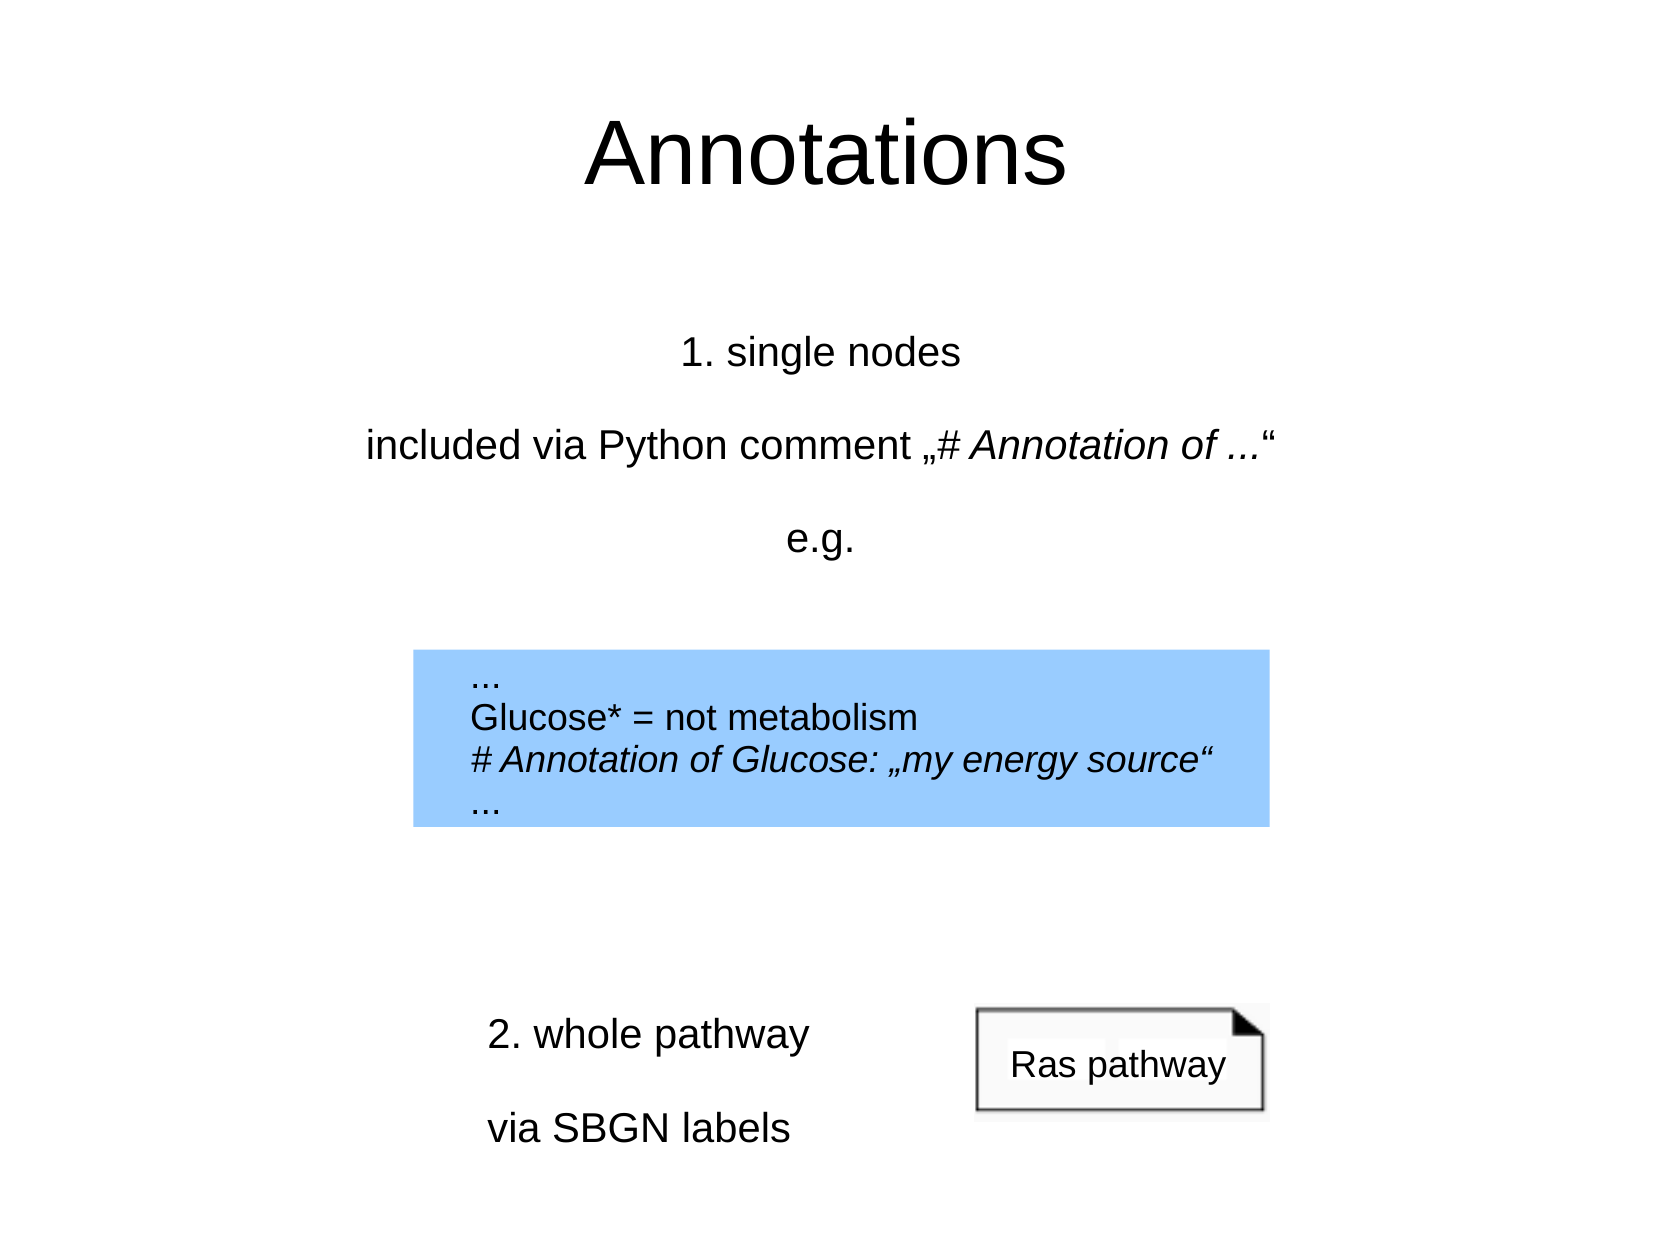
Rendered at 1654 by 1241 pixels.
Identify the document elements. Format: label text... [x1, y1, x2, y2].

picture [974, 1003, 1270, 1123]
title Annotations [82, 56, 1571, 250]
text_box ... Glucose* = not metabolism # Annotation of Glucose: „my energy source“ ... [413, 649, 1270, 827]
text_box Ras pathway [995, 1035, 1241, 1093]
subtitle 1. single nodes included via Python comment „# Annotation of ...“ e.g. [76, 256, 1565, 680]
text_box 2. whole pathway via SBGN labels [472, 1003, 824, 1159]
